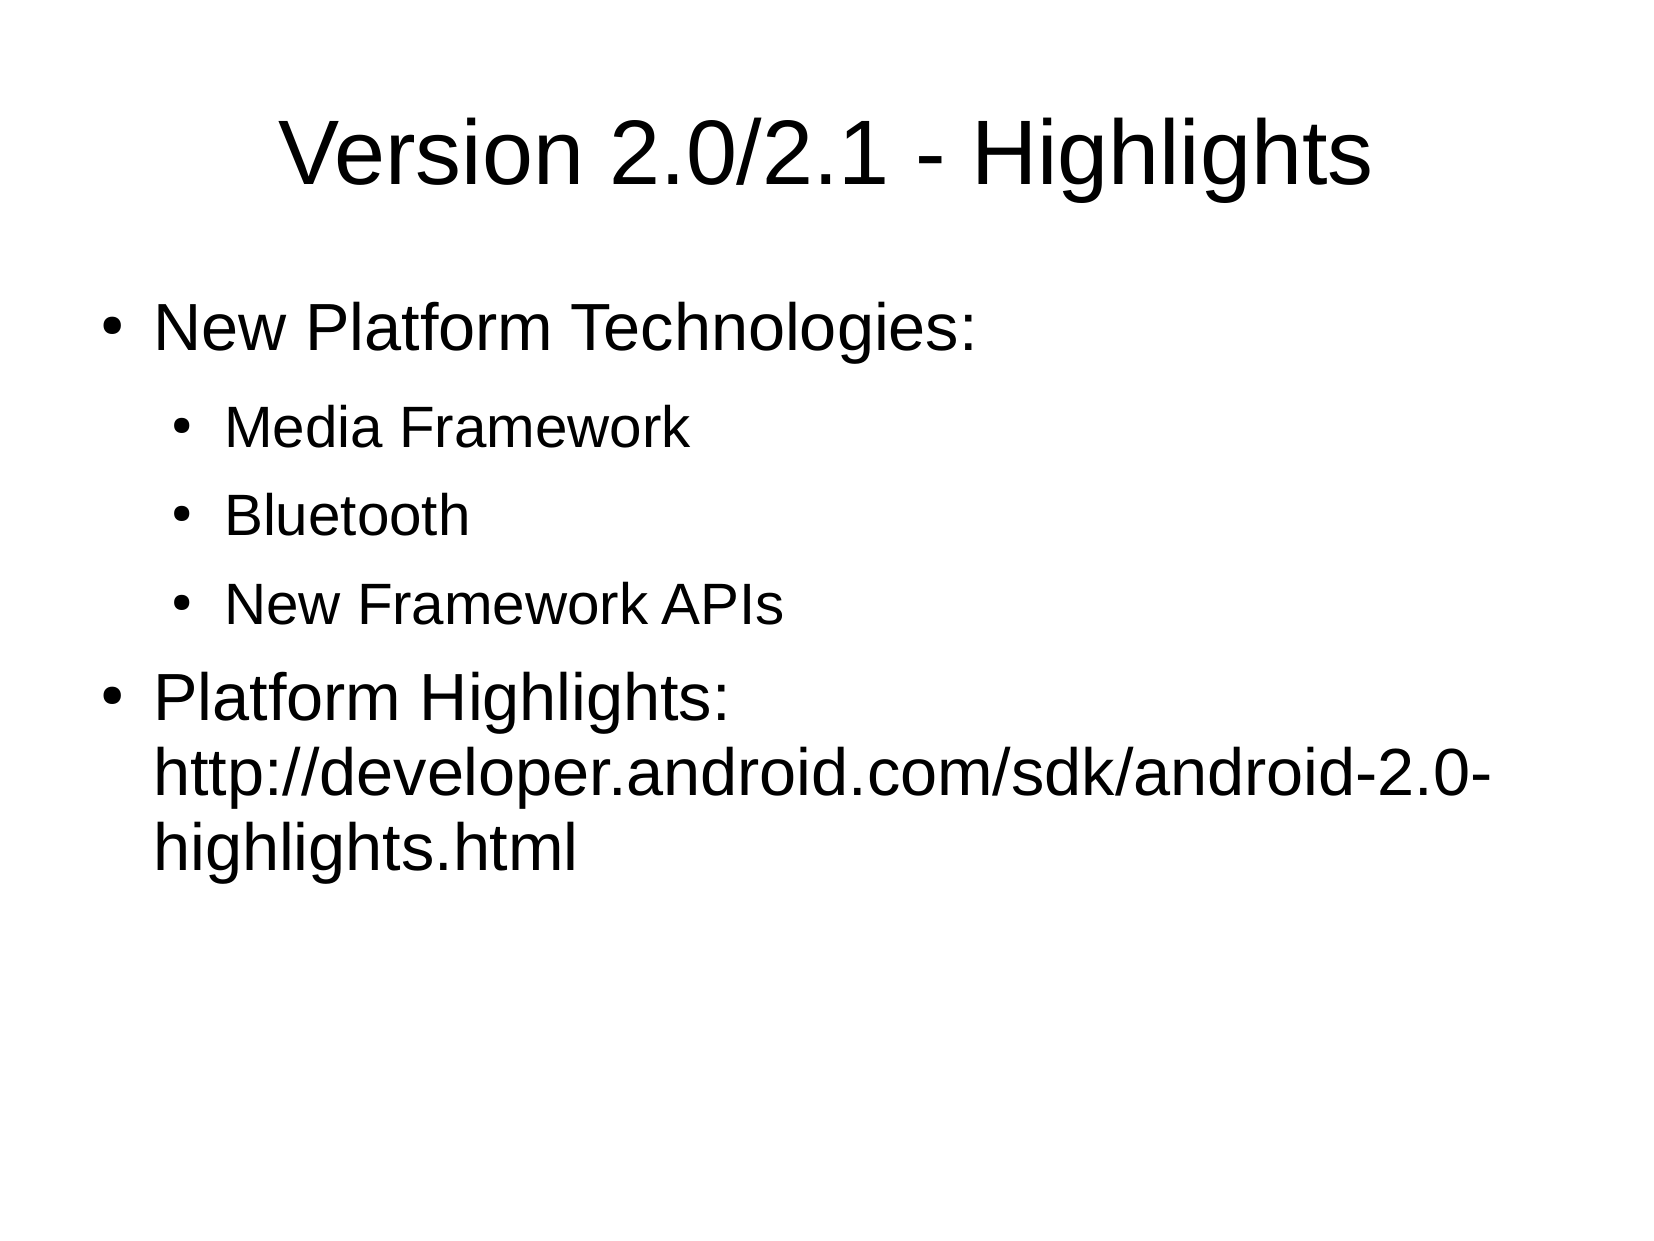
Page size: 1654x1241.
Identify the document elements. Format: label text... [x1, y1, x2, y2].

list New Platform Technologies: Media Framework Bluetooth New Framework APIs Platform Highlights: http://developer.android.com/sdk/android-2.0-highlights.html [82, 290, 1571, 1109]
title Version 2.0/2.1 - Highlights [82, 49, 1571, 257]
